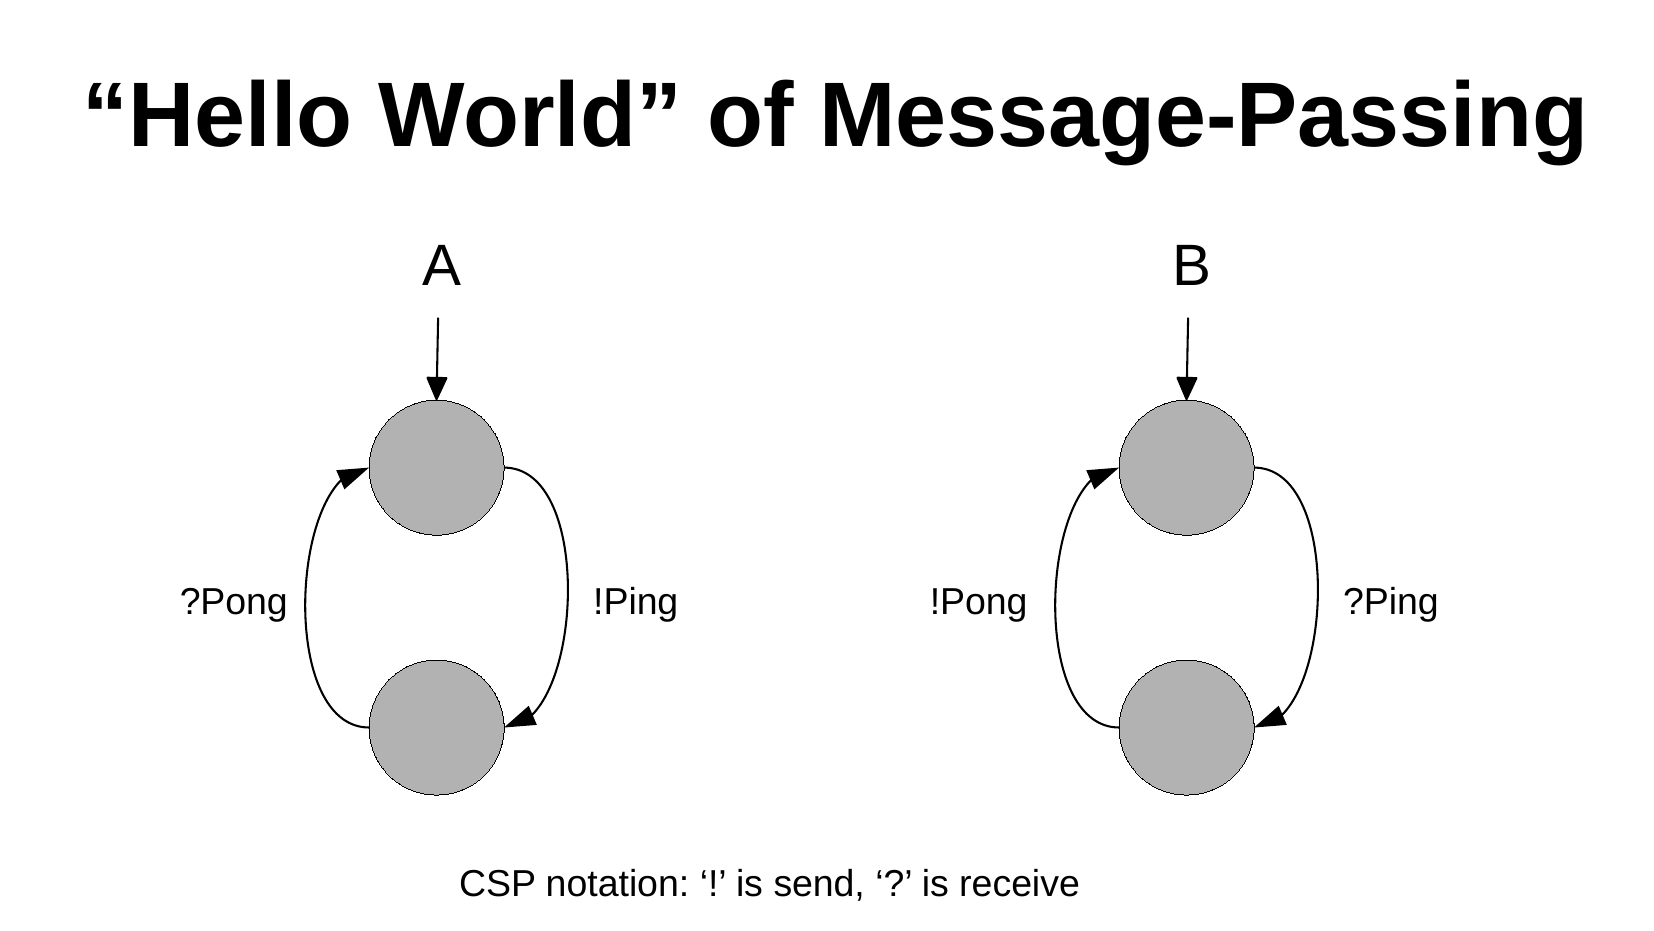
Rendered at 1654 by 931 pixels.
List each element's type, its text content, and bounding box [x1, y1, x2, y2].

text_box [1119, 660, 1255, 796]
text_box [369, 400, 505, 536]
text_box [369, 660, 505, 796]
text_box CSP notation: ‘!’ is send, ‘?’ is receive [444, 855, 1096, 912]
text_box !Ping [578, 573, 694, 631]
text_box ?Pong [165, 573, 303, 631]
text_box ?Ping [1328, 573, 1454, 631]
text_box B [1157, 225, 1226, 305]
text_box [1119, 400, 1255, 536]
title “Hello World” of Message-Passing [82, 12, 1606, 218]
text_box !Pong [915, 573, 1043, 631]
text_box A [407, 225, 476, 305]
